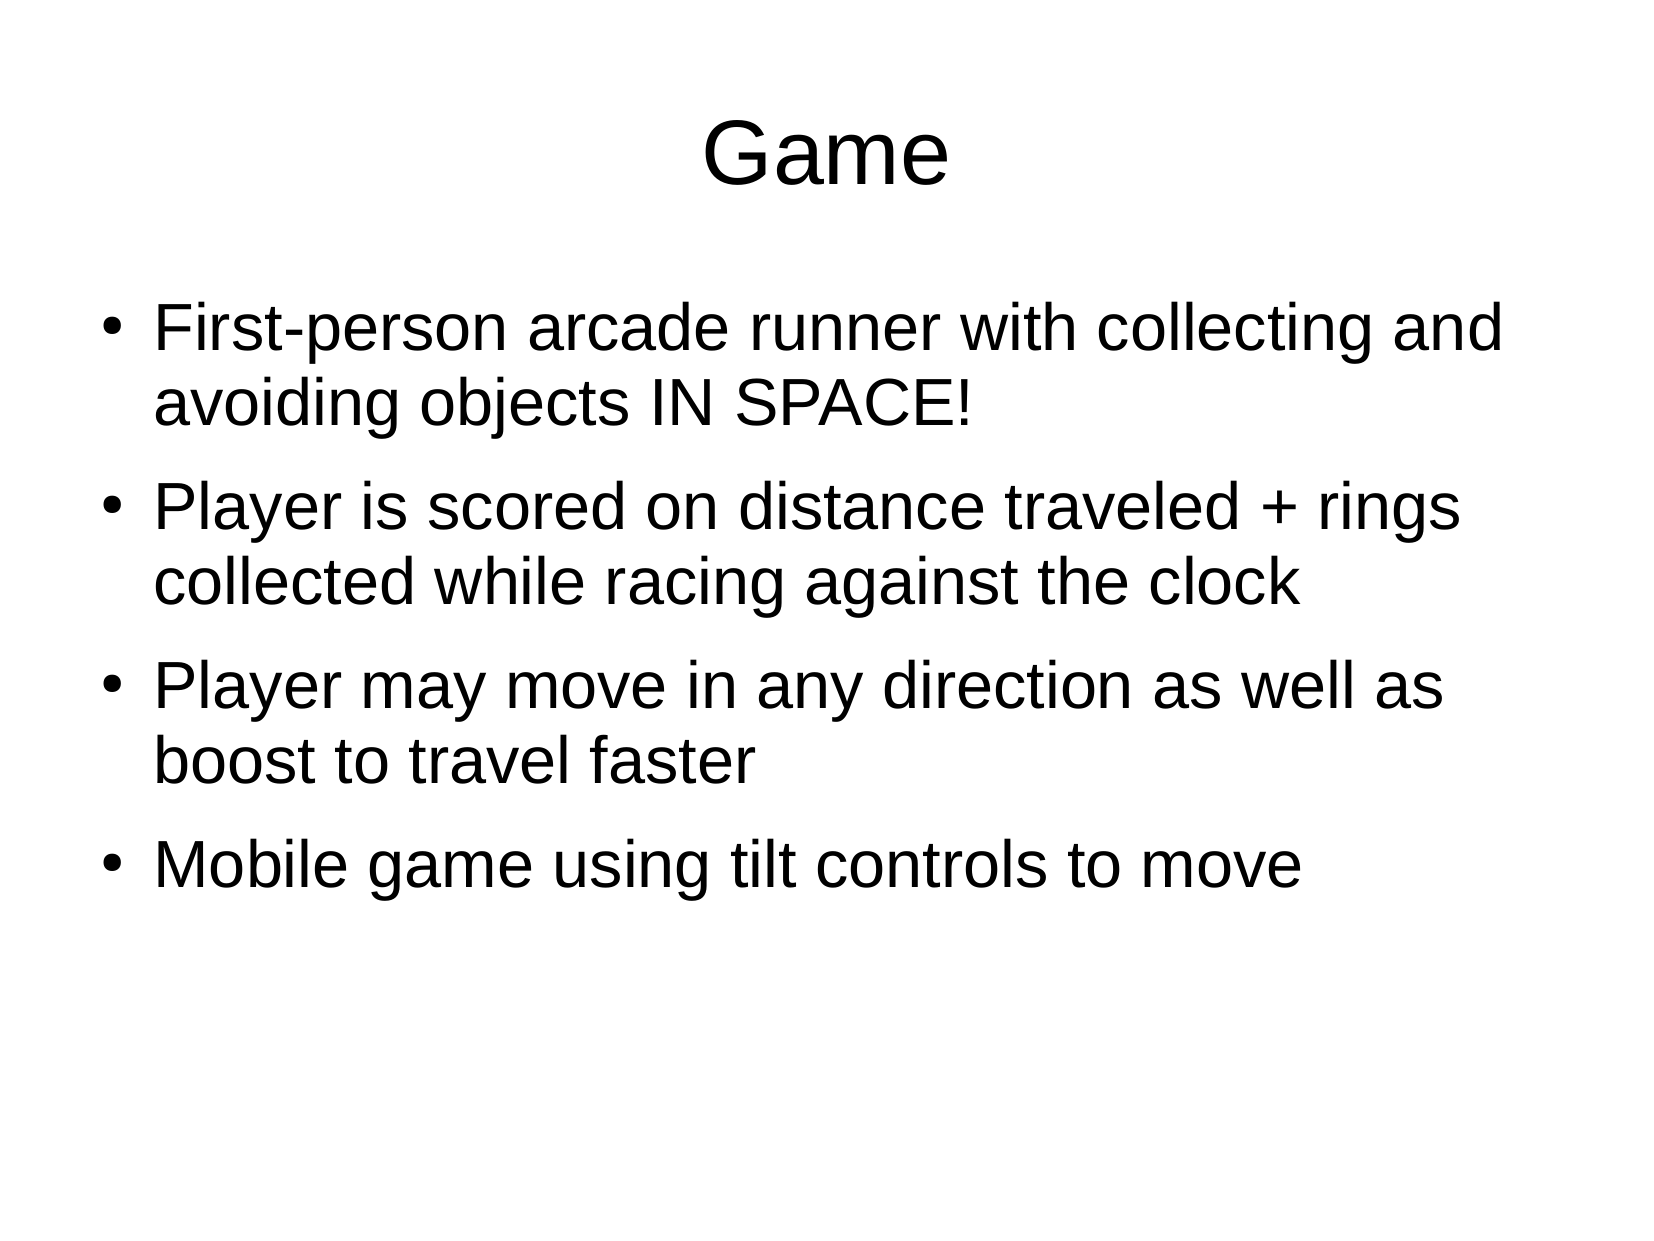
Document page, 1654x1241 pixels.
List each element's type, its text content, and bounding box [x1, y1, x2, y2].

title Game [82, 49, 1571, 257]
list First-person arcade runner with collecting and avoiding objects IN SPACE! Player is scored on distance traveled + rings collected while racing against the clock Player may move in any direction as well as boost to travel faster Mobile game using tilt controls to move [82, 290, 1538, 1010]
